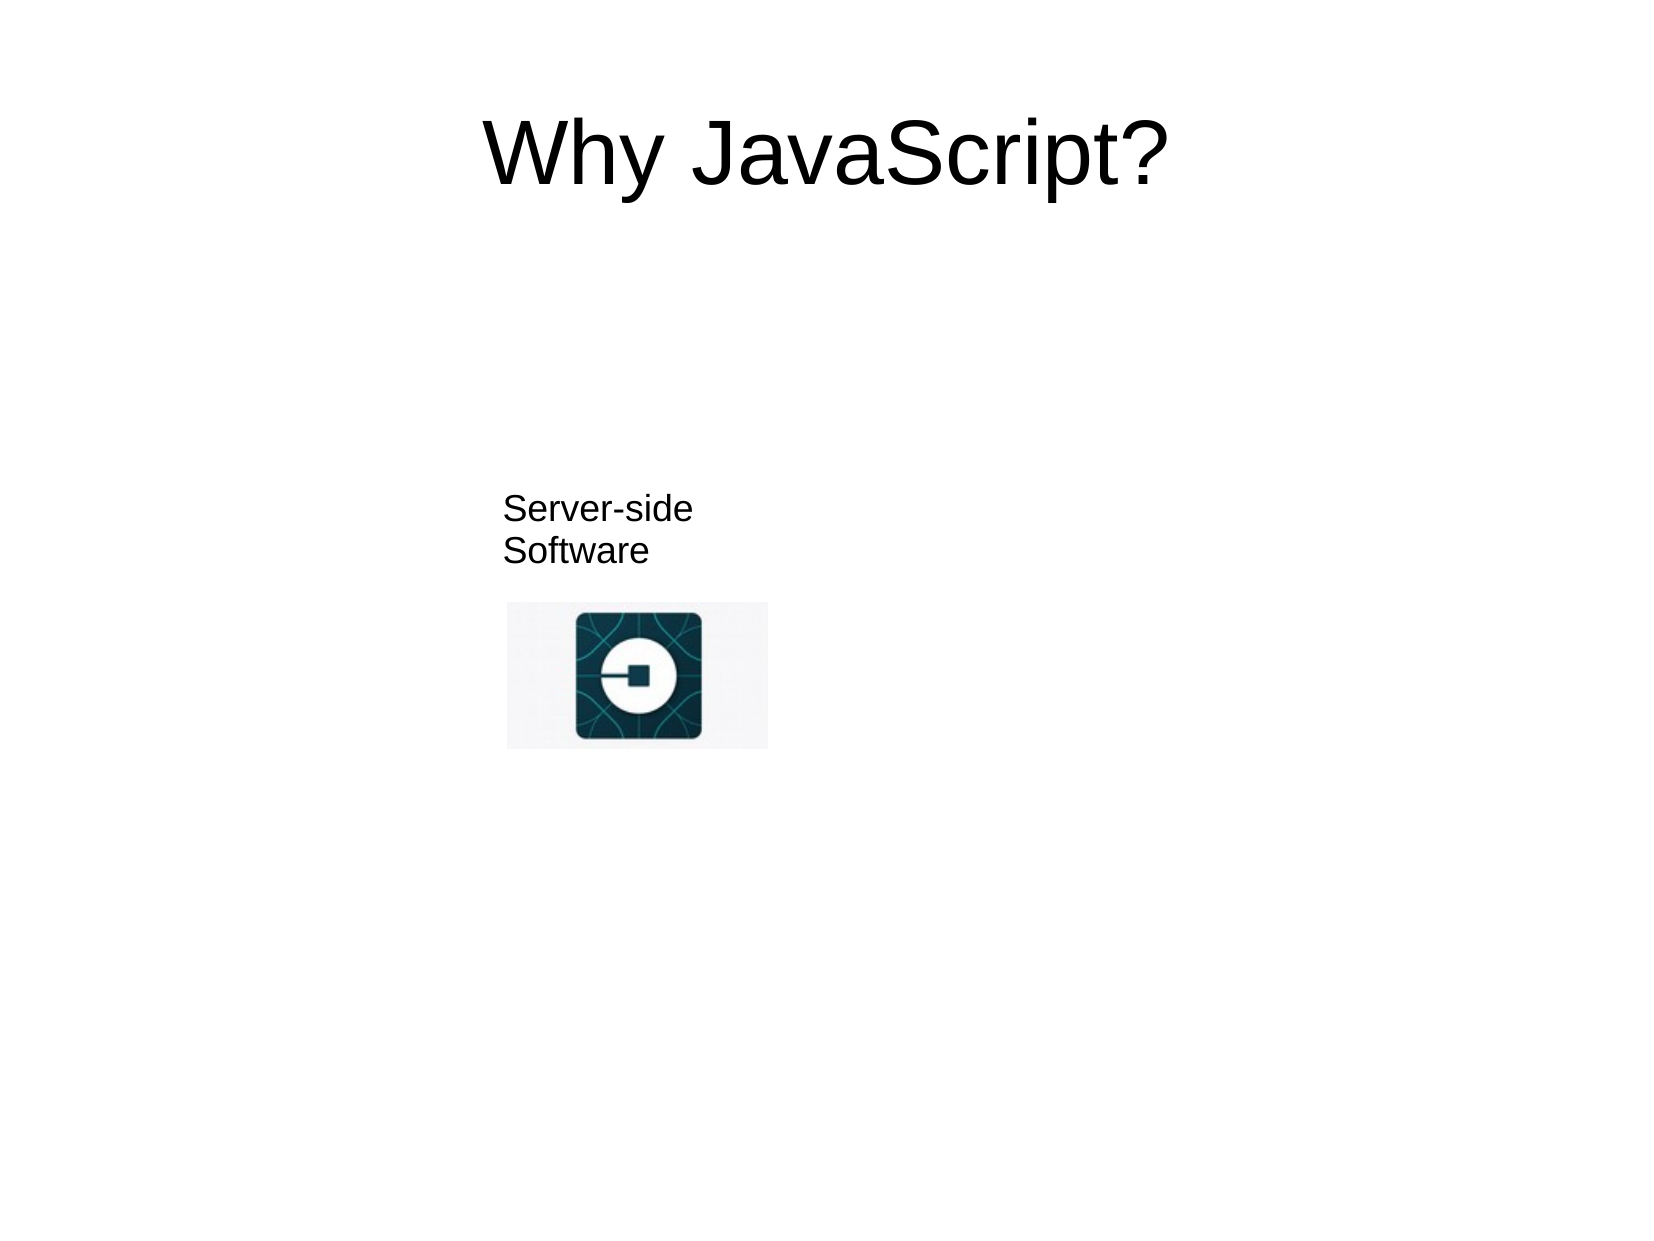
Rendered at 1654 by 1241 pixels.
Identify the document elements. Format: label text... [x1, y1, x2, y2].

text_box Server-side Software [487, 479, 815, 756]
title Why JavaScript? [82, 49, 1571, 257]
picture [507, 602, 768, 749]
